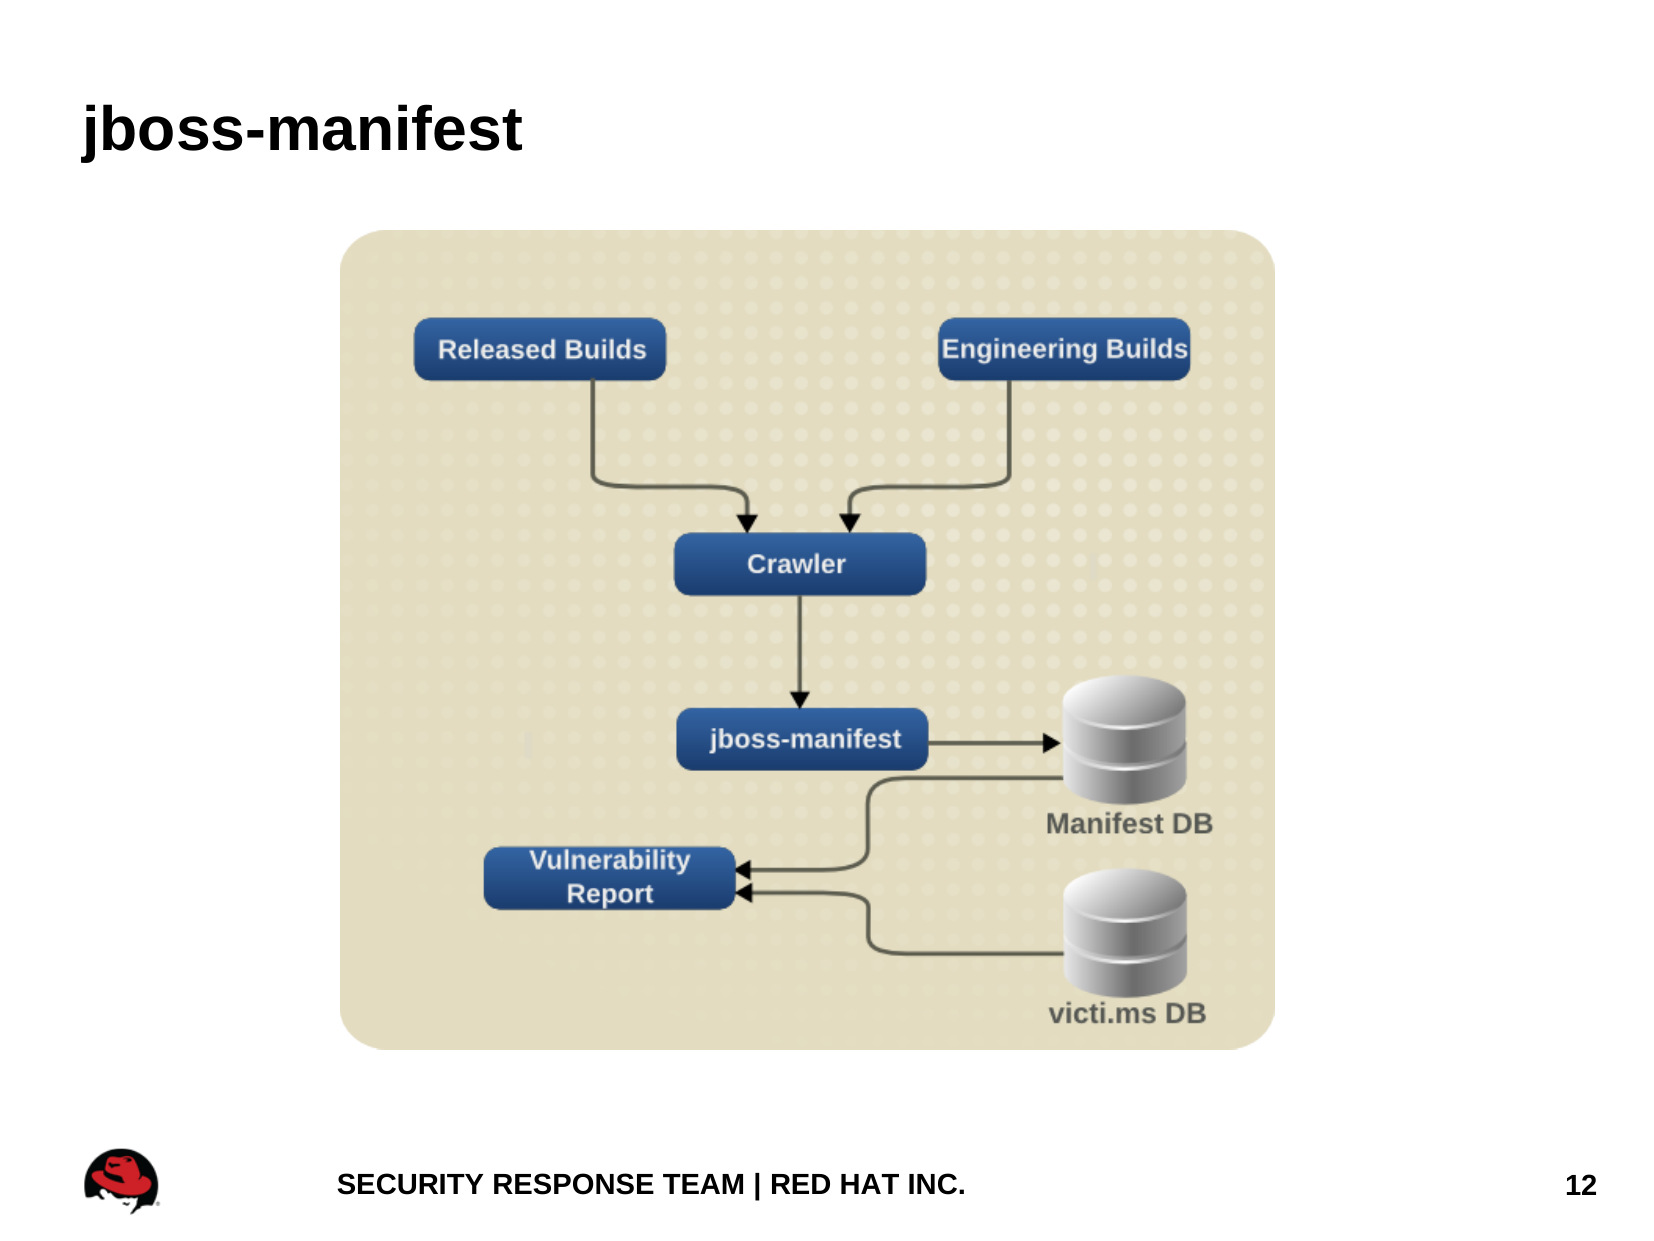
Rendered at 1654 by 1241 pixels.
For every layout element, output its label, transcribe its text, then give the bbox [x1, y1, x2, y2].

picture [340, 230, 1275, 1050]
picture [83, 1146, 166, 1224]
title jboss-manifest [82, 37, 1571, 225]
